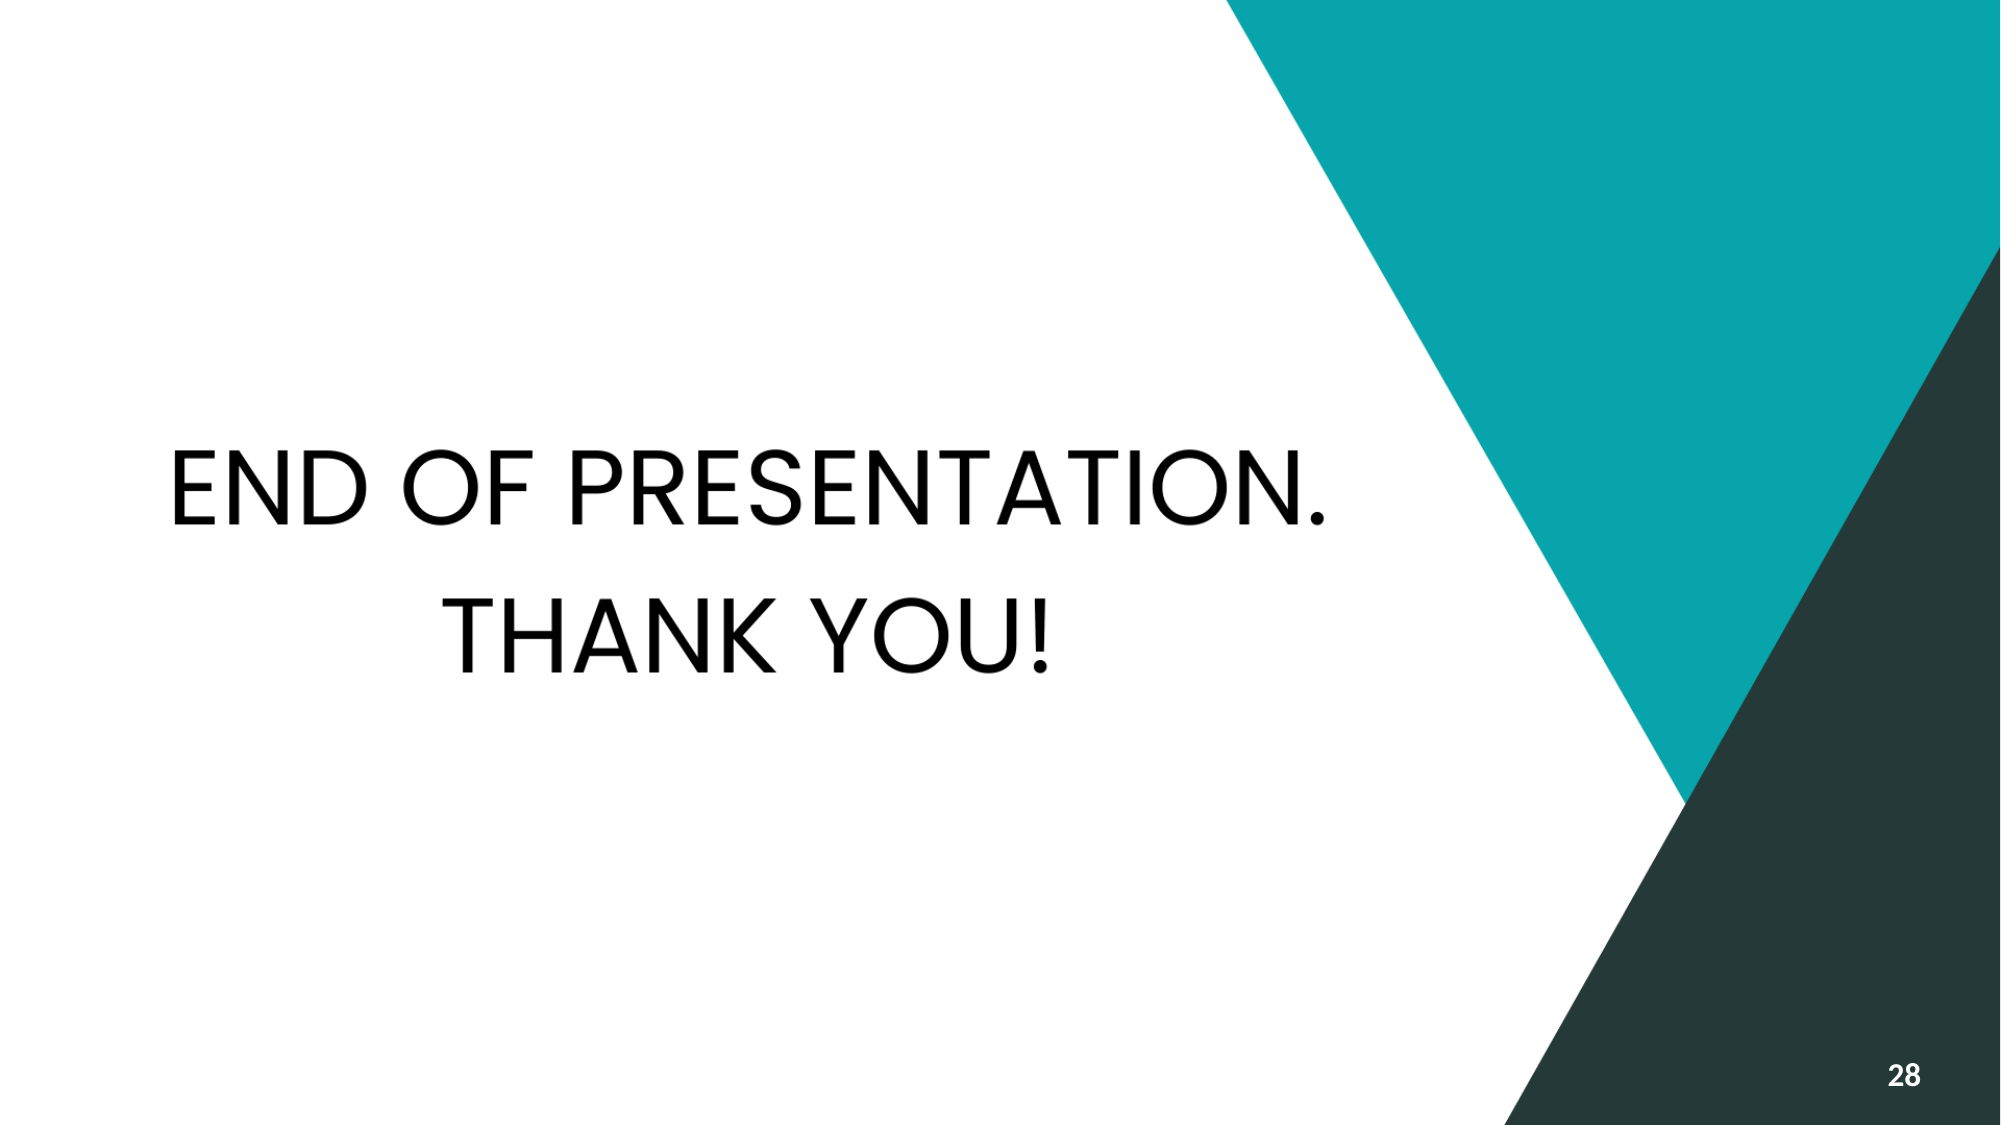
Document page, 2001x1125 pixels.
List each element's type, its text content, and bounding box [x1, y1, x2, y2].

picture [0, 0, 2001, 1125]
slide_number <number> [1486, 1042, 1937, 1103]
